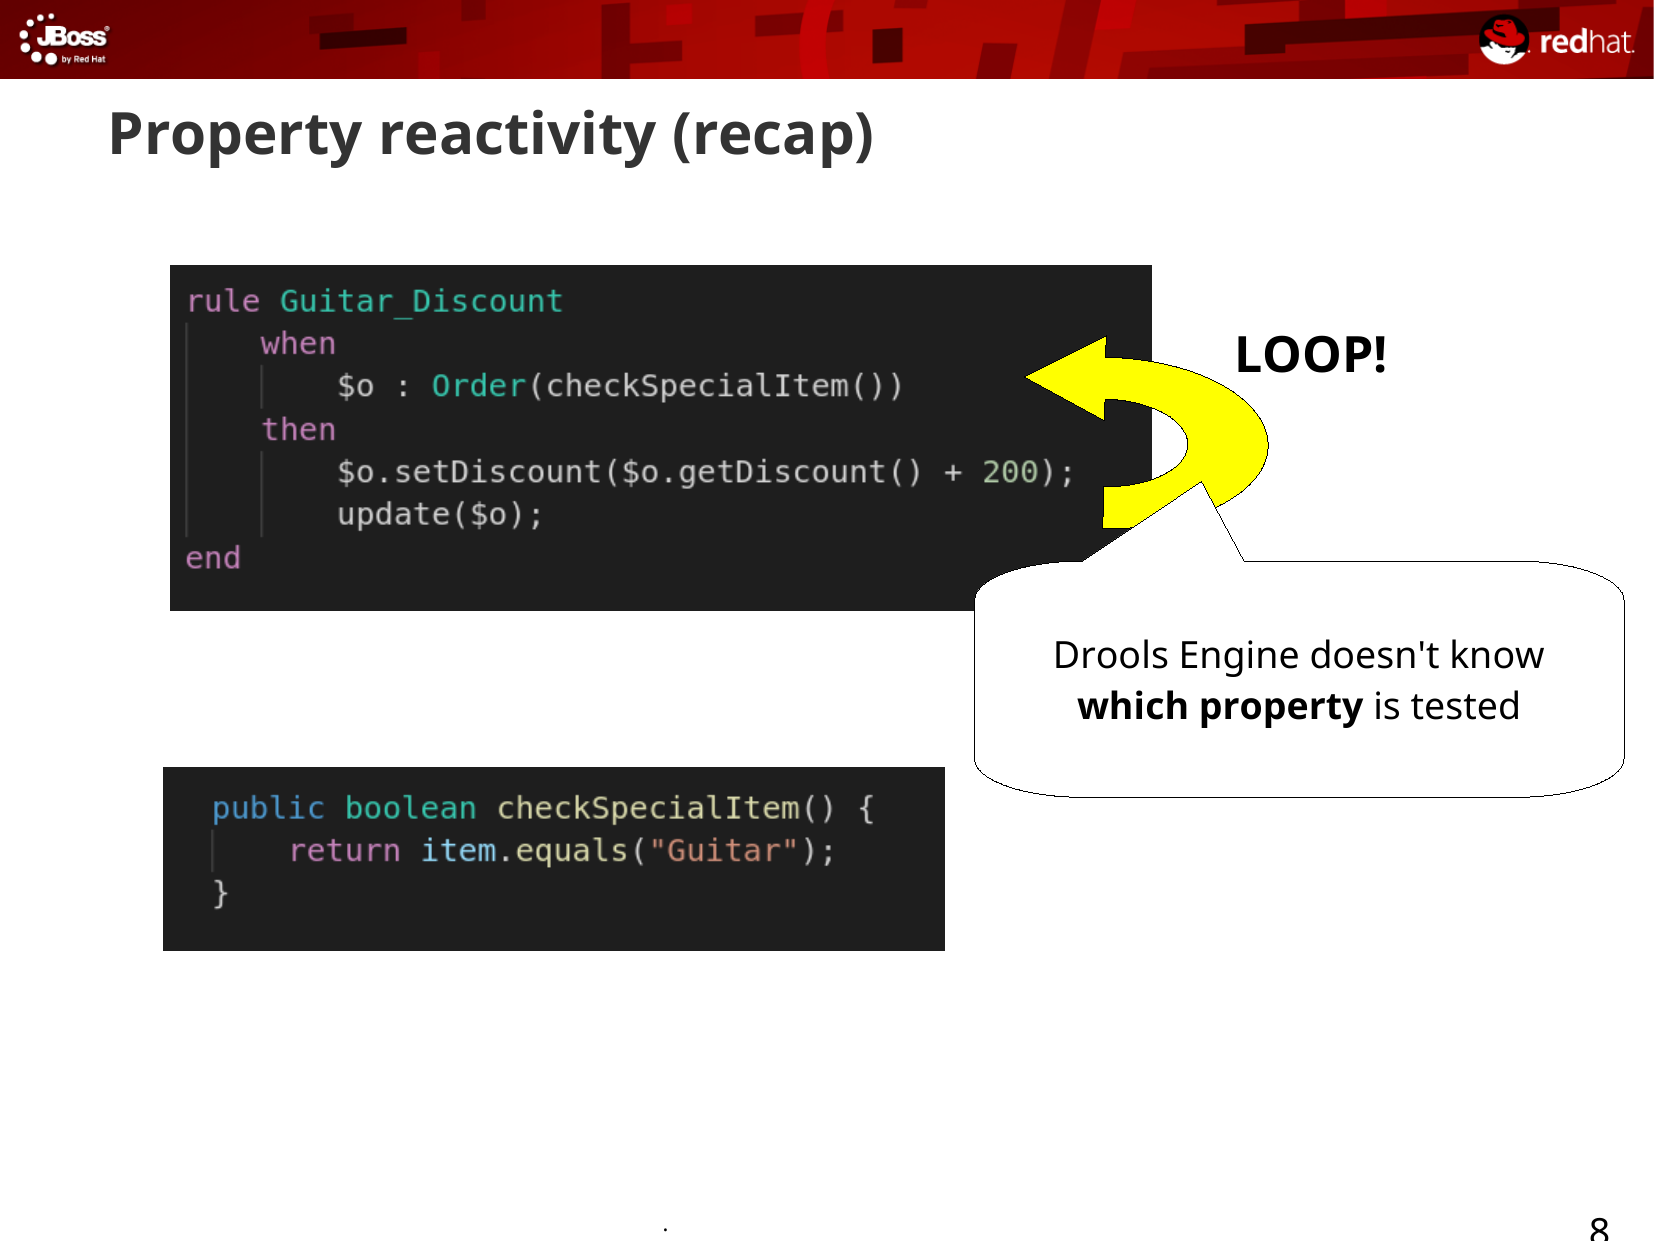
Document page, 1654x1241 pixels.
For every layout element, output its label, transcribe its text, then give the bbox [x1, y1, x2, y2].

text_box [1024, 335, 1269, 529]
picture [0, 0, 1654, 79]
picture [163, 767, 945, 951]
picture [170, 265, 1152, 611]
text_box Drools Engine doesn't know which property is tested [974, 481, 1625, 798]
title Property reactivity (recap) [107, 63, 1477, 200]
text_box LOOP! [1210, 295, 1625, 402]
